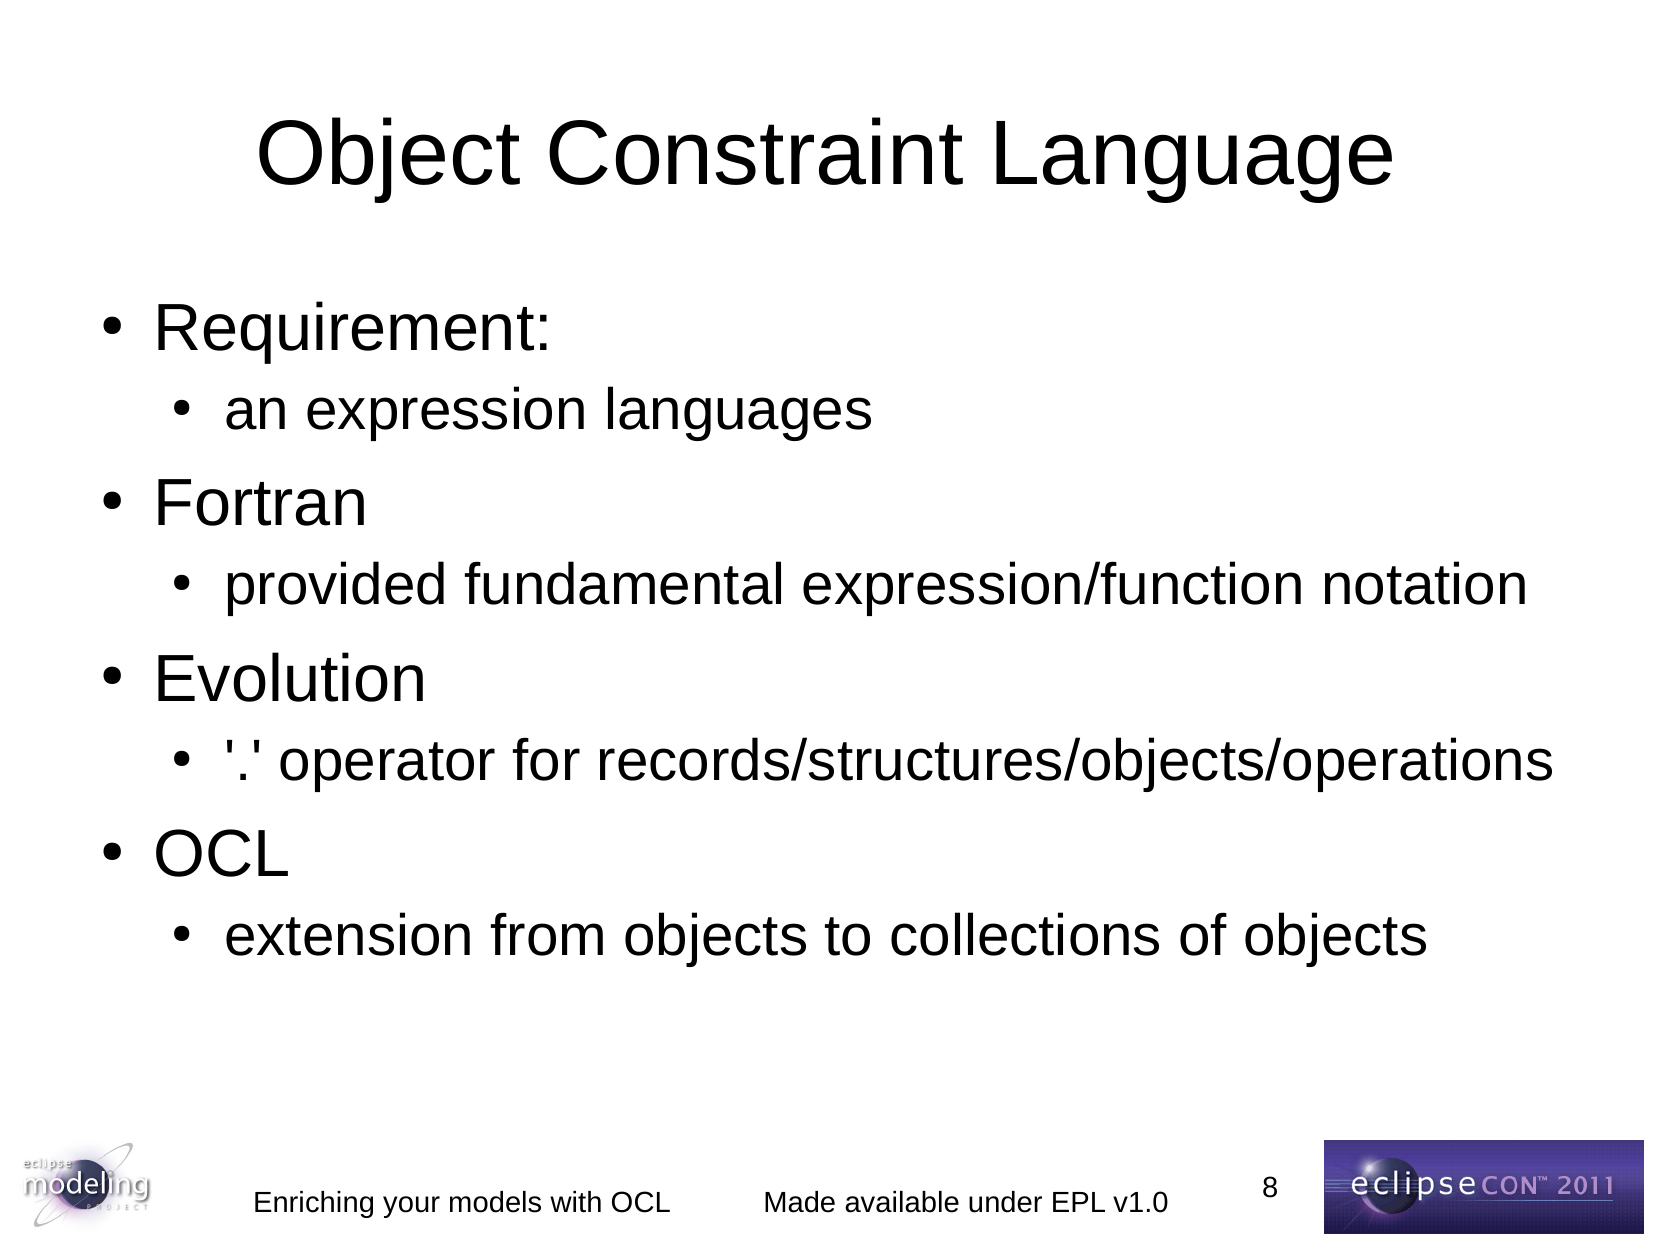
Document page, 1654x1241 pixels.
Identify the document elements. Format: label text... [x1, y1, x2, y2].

list Requirement: an expression languages Fortran provided fundamental expression/function notation Evolution '.' operator for records/structures/objects/operations OCL extension from objects to collections of objects [82, 290, 1571, 1094]
picture [9, 1136, 156, 1235]
title Object Constraint Language [82, 56, 1571, 250]
picture [1324, 1140, 1644, 1234]
